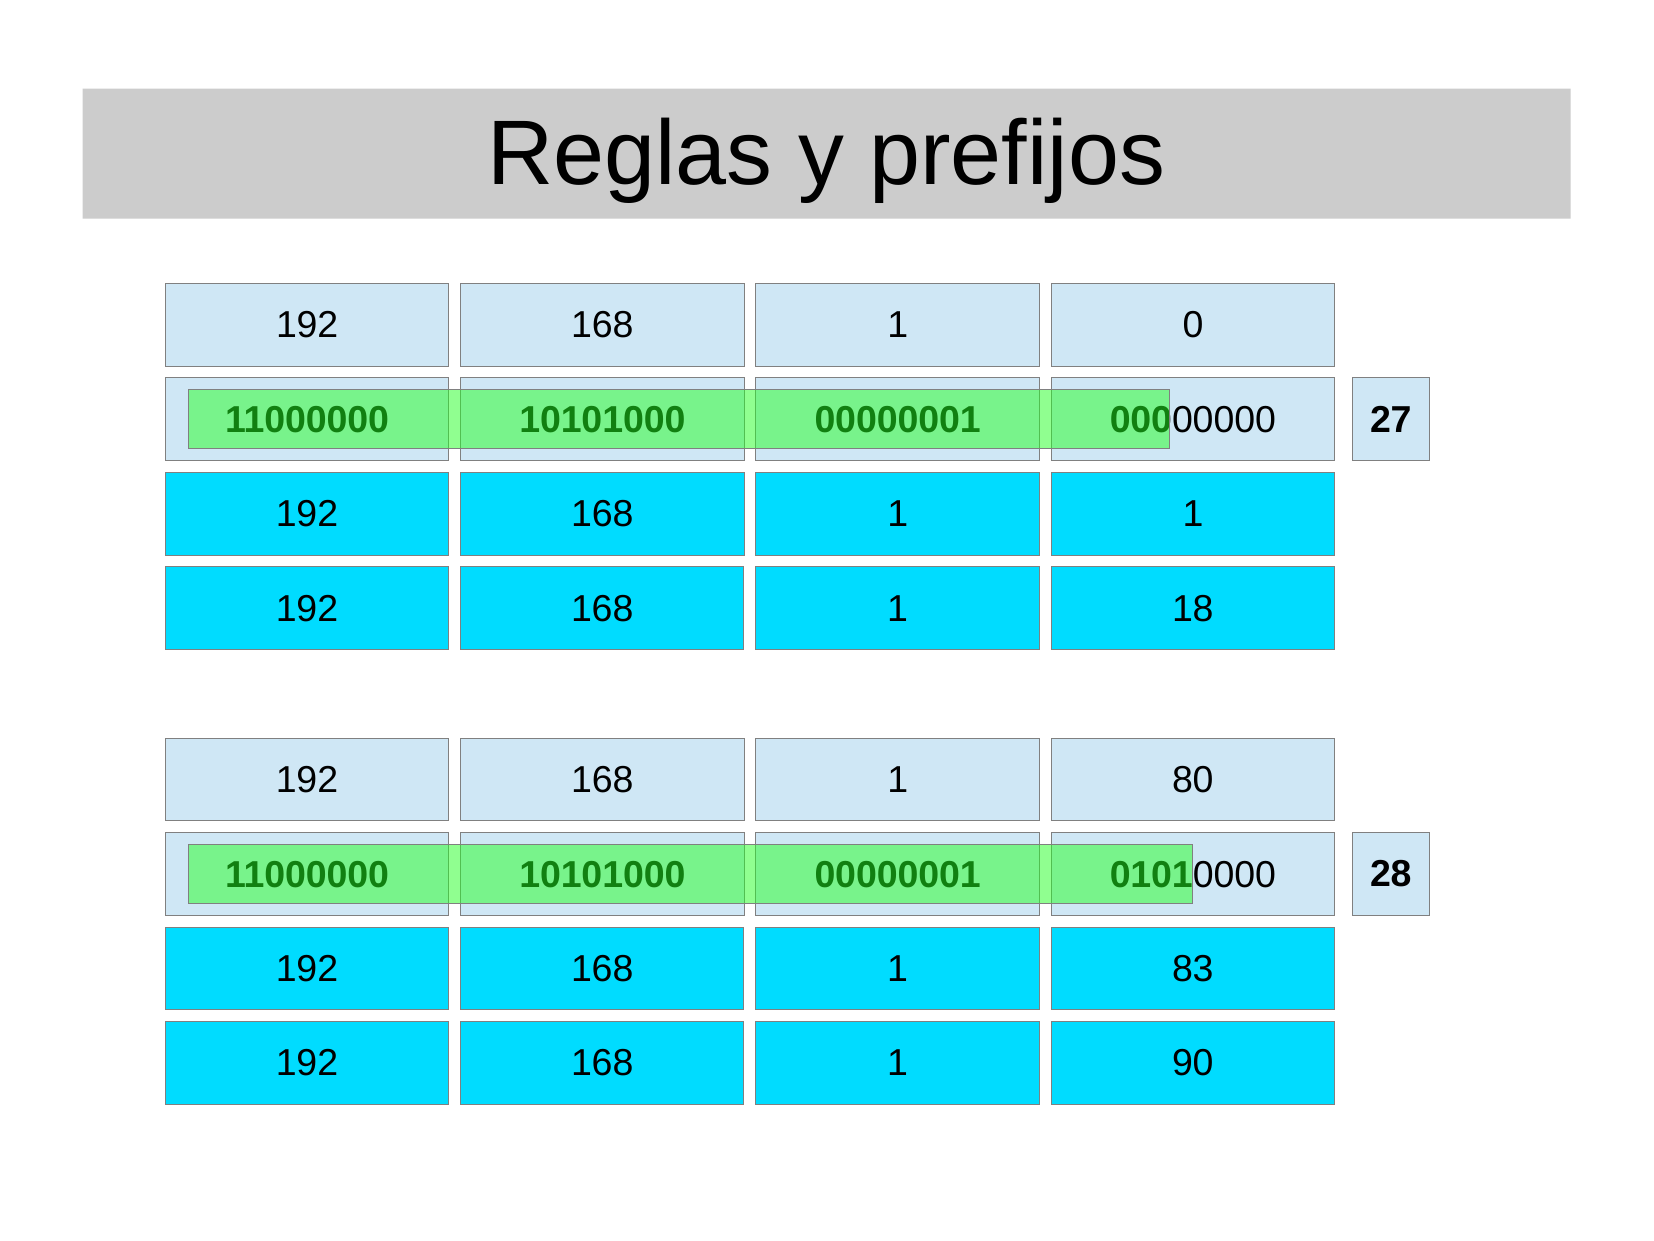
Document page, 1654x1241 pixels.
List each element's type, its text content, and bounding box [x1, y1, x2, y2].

text_box 80 [1051, 738, 1335, 821]
text_box 192 [165, 738, 449, 821]
text_box 01010000 [1051, 832, 1335, 916]
text_box 00000000 [1051, 377, 1335, 461]
text_box 192 [165, 927, 449, 1010]
text_box 18 [1051, 566, 1335, 650]
text_box 27 [1352, 377, 1430, 461]
text_box 168 [460, 472, 745, 556]
text_box 1 [755, 472, 1040, 556]
text_box 1 [755, 1021, 1040, 1105]
text_box 00000001 [755, 832, 1040, 844]
text_box [188, 844, 1193, 904]
text_box 10101000 [460, 449, 745, 461]
text_box 00000001 [755, 449, 1040, 461]
text_box 83 [1051, 927, 1335, 1010]
text_box 11000000 [165, 832, 449, 916]
text_box 168 [460, 738, 745, 821]
text_box 00000001 [755, 904, 1040, 916]
text_box 192 [165, 283, 449, 367]
text_box 1 [755, 738, 1040, 821]
text_box 11000000 [165, 377, 449, 461]
text_box 01010000 [1197, 864, 1208, 885]
text_box 0 [1051, 283, 1335, 367]
text_box 10101000 [460, 832, 745, 844]
text_box 168 [460, 1021, 744, 1105]
text_box 1 [755, 283, 1040, 367]
text_box 90 [1051, 1021, 1335, 1105]
text_box [188, 389, 1170, 449]
title Reglas y prefijos [82, 49, 1571, 257]
text_box 10101000 [460, 904, 745, 916]
text_box 192 [165, 472, 449, 556]
text_box 28 [1352, 832, 1430, 916]
text_box 10101000 [460, 377, 745, 389]
text_box 1 [1051, 472, 1335, 556]
text_box 1 [755, 566, 1040, 650]
text_box 192 [165, 566, 449, 650]
text_box 00000001 [755, 377, 1040, 389]
text_box 168 [460, 927, 744, 1010]
text_box 168 [460, 566, 744, 650]
text_box 192 [165, 1021, 449, 1105]
text_box 168 [460, 283, 745, 367]
text_box 1 [755, 927, 1040, 1010]
